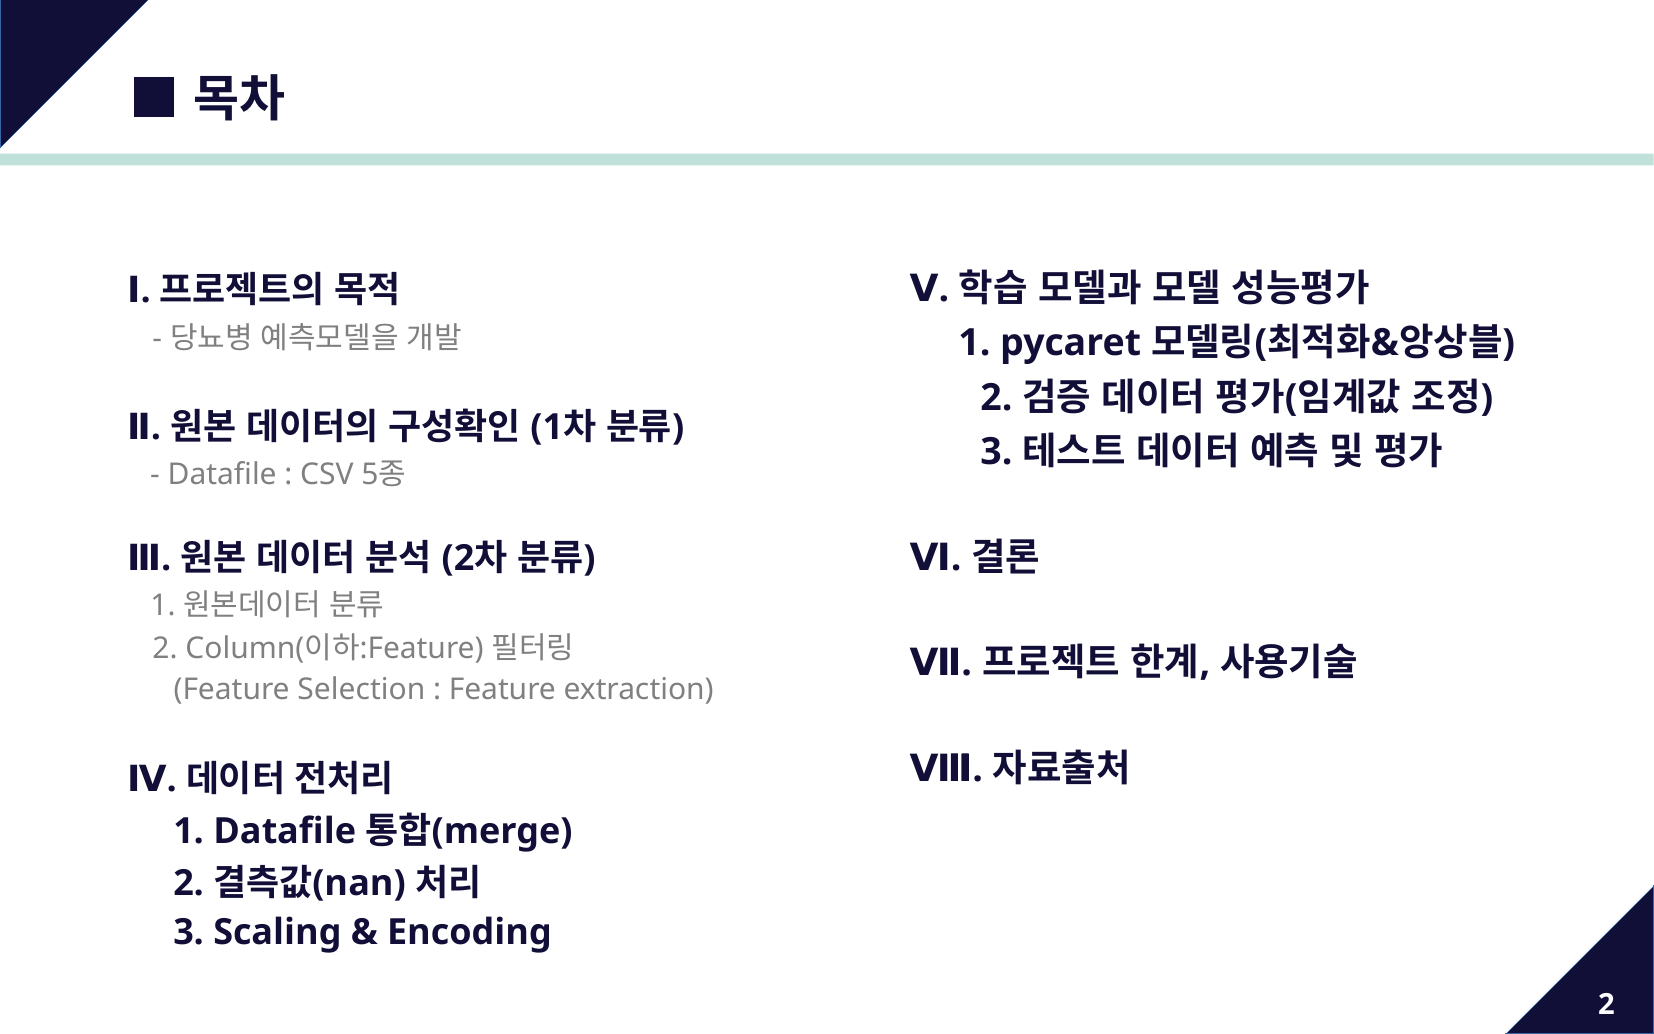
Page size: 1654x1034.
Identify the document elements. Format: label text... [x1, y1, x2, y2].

list Ⅴ. 학습 모델과 모델 성능평가 1. pycaret 모델링(최적화&앙상블) 2. 검증 데이터 평가(임계값 조정) 3. 테스트 데이터 예측 및 평가 Ⅵ. 결론 Ⅶ. 프로젝트 한계, 사용기술 Ⅷ. 자료출처 [838, 206, 1583, 754]
text_box <숫자> [1541, 974, 1654, 1033]
title ■ 목차 [129, 41, 1619, 148]
list Ⅰ. 프로젝트의 목적 - 당뇨병 예측모델을 개발 Ⅱ. 원본 데이터의 구성확인 (1차 분류) - Datafile : CSV 5종 Ⅲ. 원본 데이터 분석 (2차 분류) 1. 원본데이터 분류 2. Column(이하:Feature) 필터링 (Feature Selection : Feature extraction) Ⅳ. 데이터 전처리 1. Datafile 통합(merge) 2. 결측값(nan) 처리 3. Scaling & Encoding [59, 206, 857, 957]
